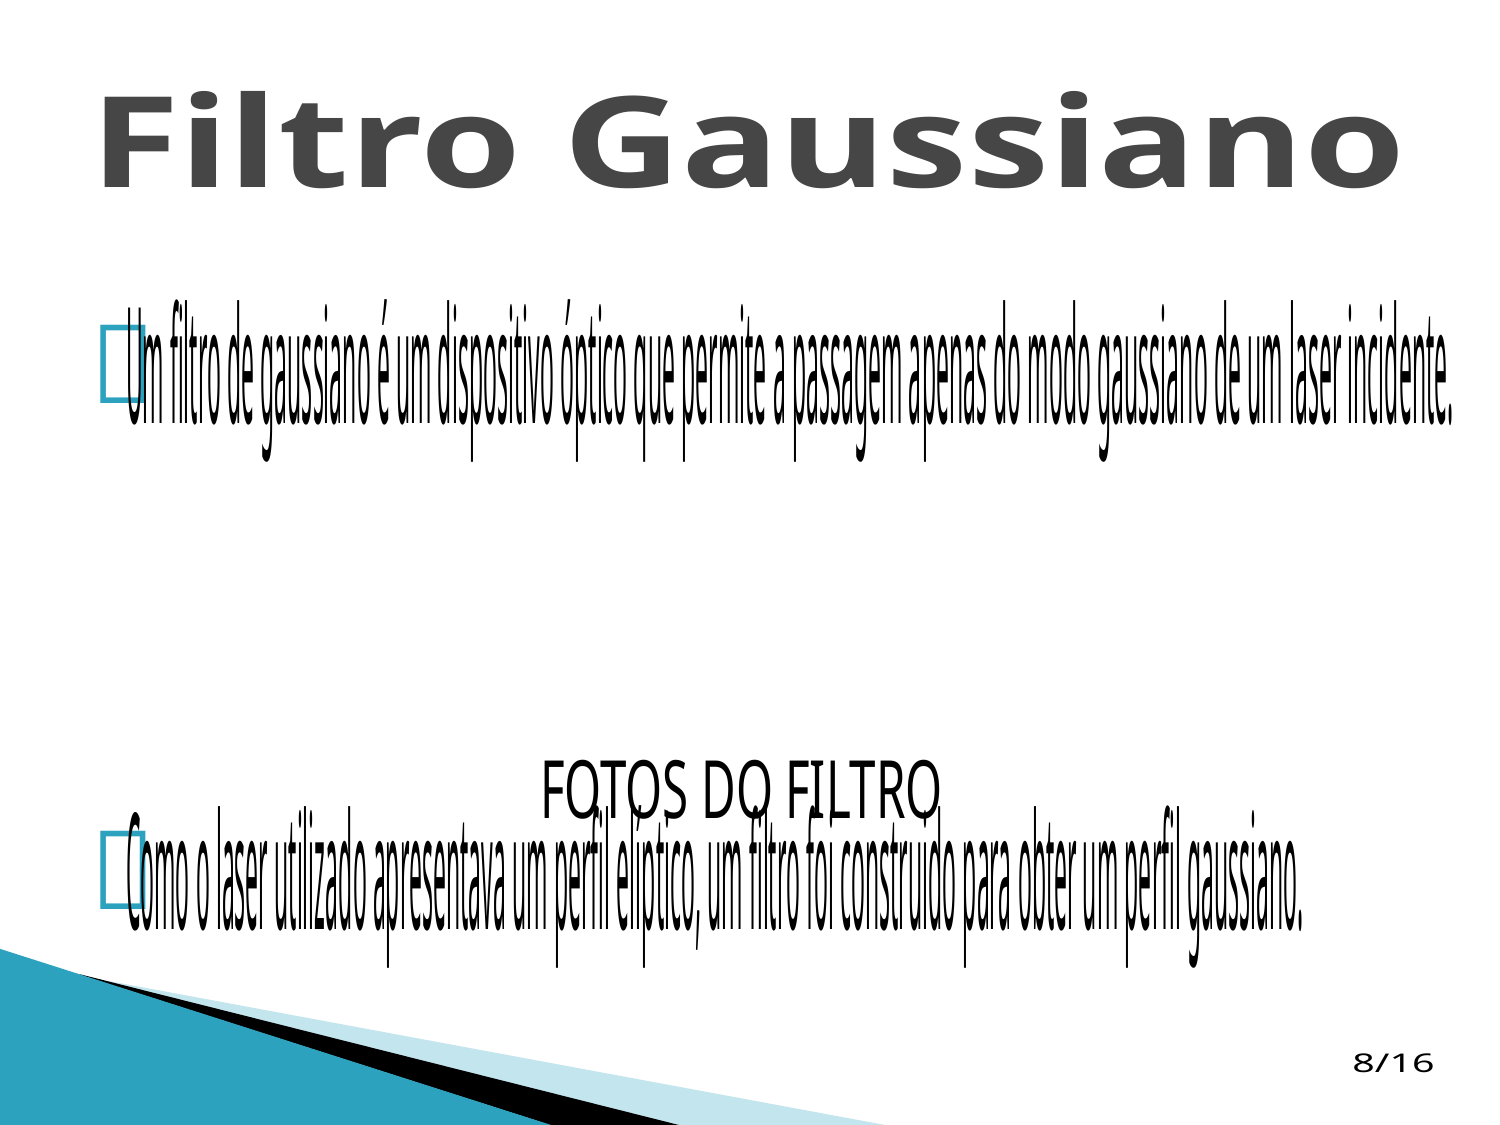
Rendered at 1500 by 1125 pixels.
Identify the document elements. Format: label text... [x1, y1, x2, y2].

title Filtro Gaussiano [75, 45, 1426, 233]
text_box FOTOS DO FILTRO [525, 725, 960, 851]
text_box 8/16 [1337, 1037, 1450, 1089]
list Um filtro de gaussiano é um dispositivo óptico que permite a passagem apenas do modo gaussiano de um laser incidente. Como o laser utilizado apresentava um perfil elíptico, um filtro foi construido para obter um perfil gaussiano. [75, 243, 1426, 986]
